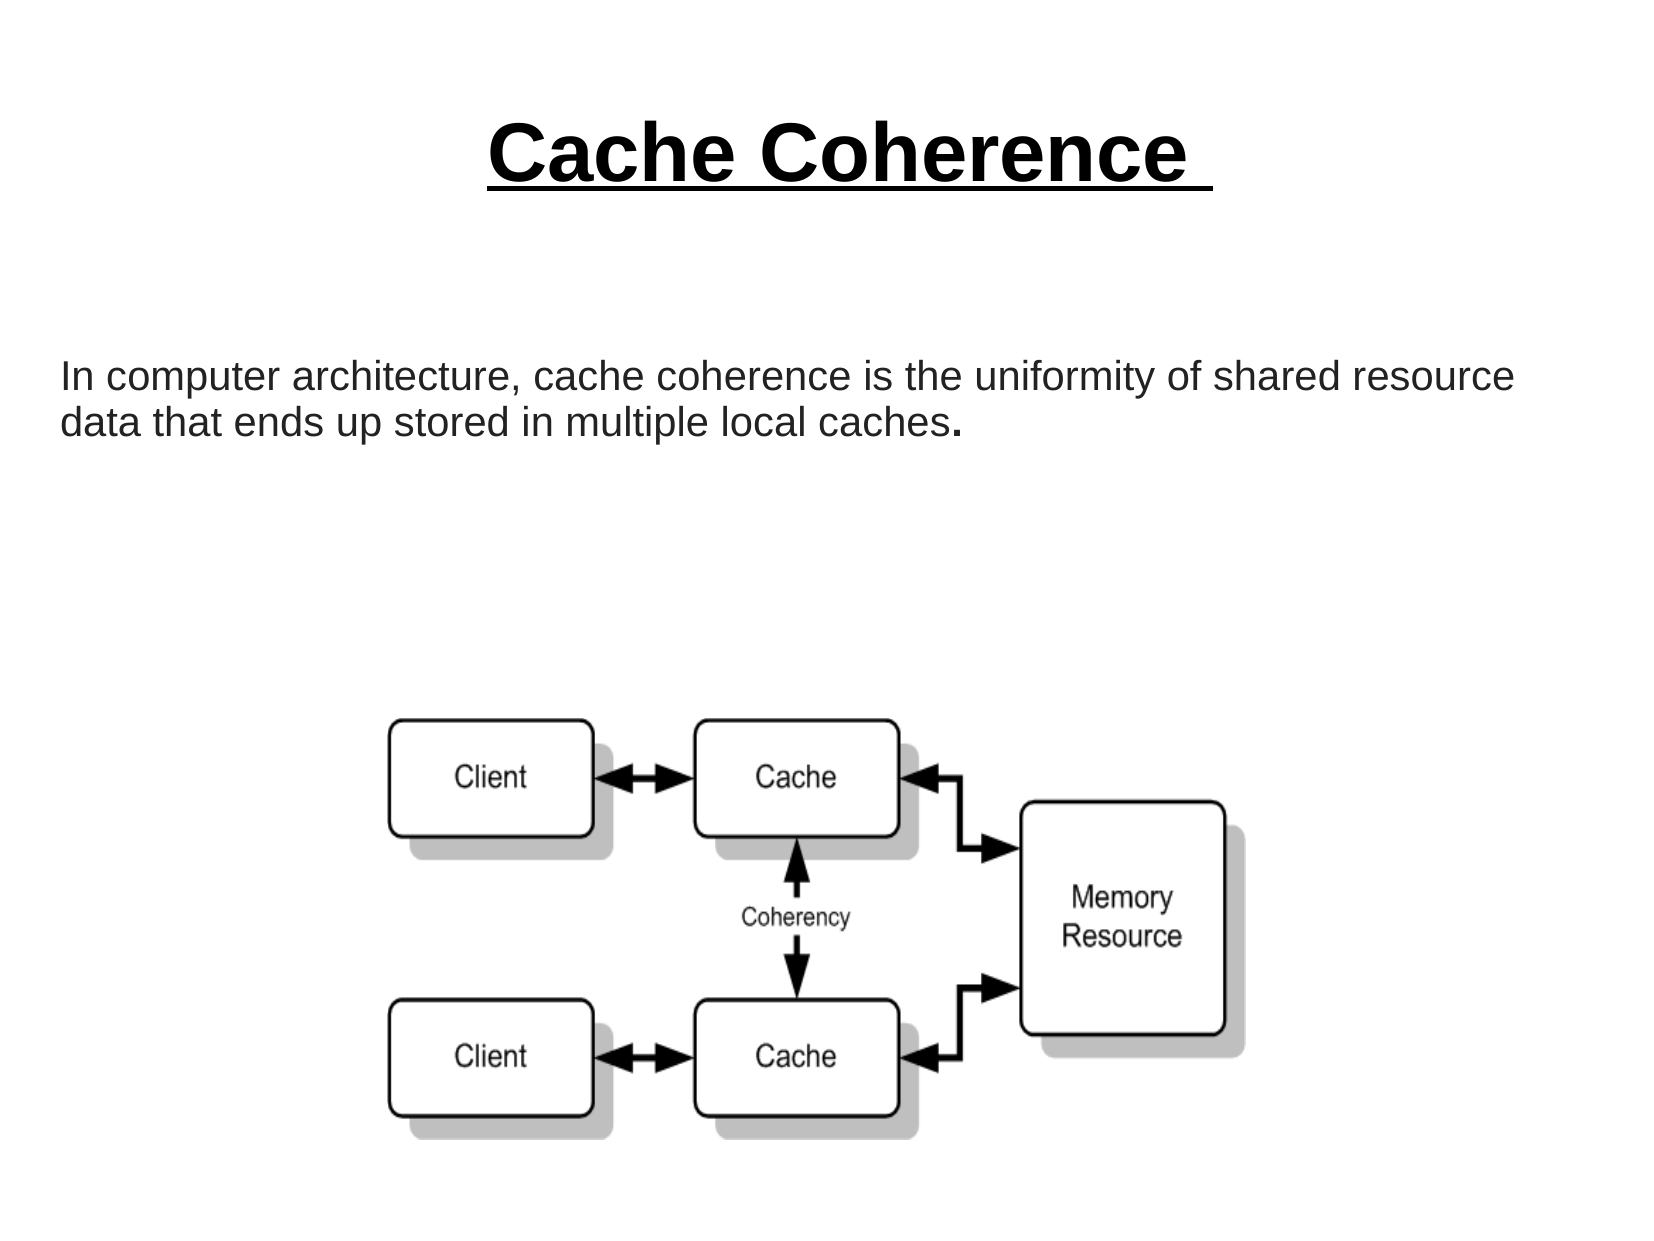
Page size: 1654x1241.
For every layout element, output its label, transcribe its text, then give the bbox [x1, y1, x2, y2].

title Cache Coherence [82, 49, 1571, 257]
list In computer architecture, cache coherence is the uniformity of shared resource data that ends up stored in multiple local caches. [60, 276, 1549, 1186]
picture [387, 718, 1246, 1141]
